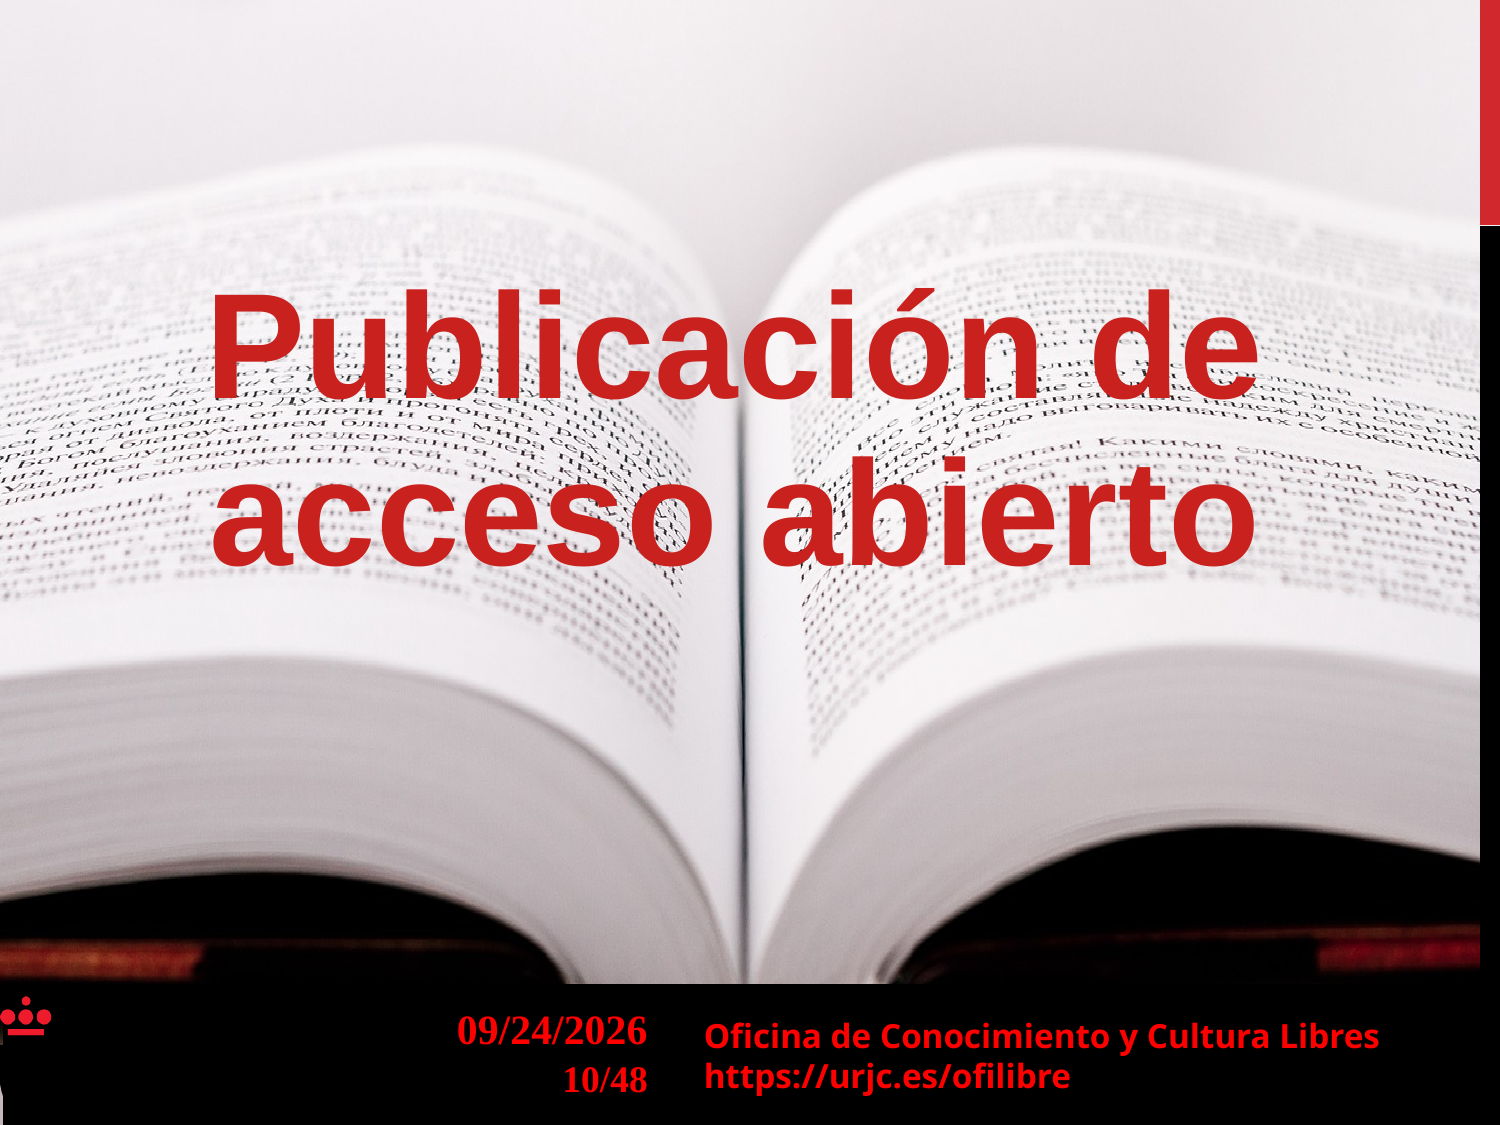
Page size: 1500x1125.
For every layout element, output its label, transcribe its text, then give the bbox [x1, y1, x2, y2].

text_box Publicación de acceso abierto [120, 254, 1351, 605]
title [75, 285, 1425, 661]
picture [0, 0, 1500, 1014]
